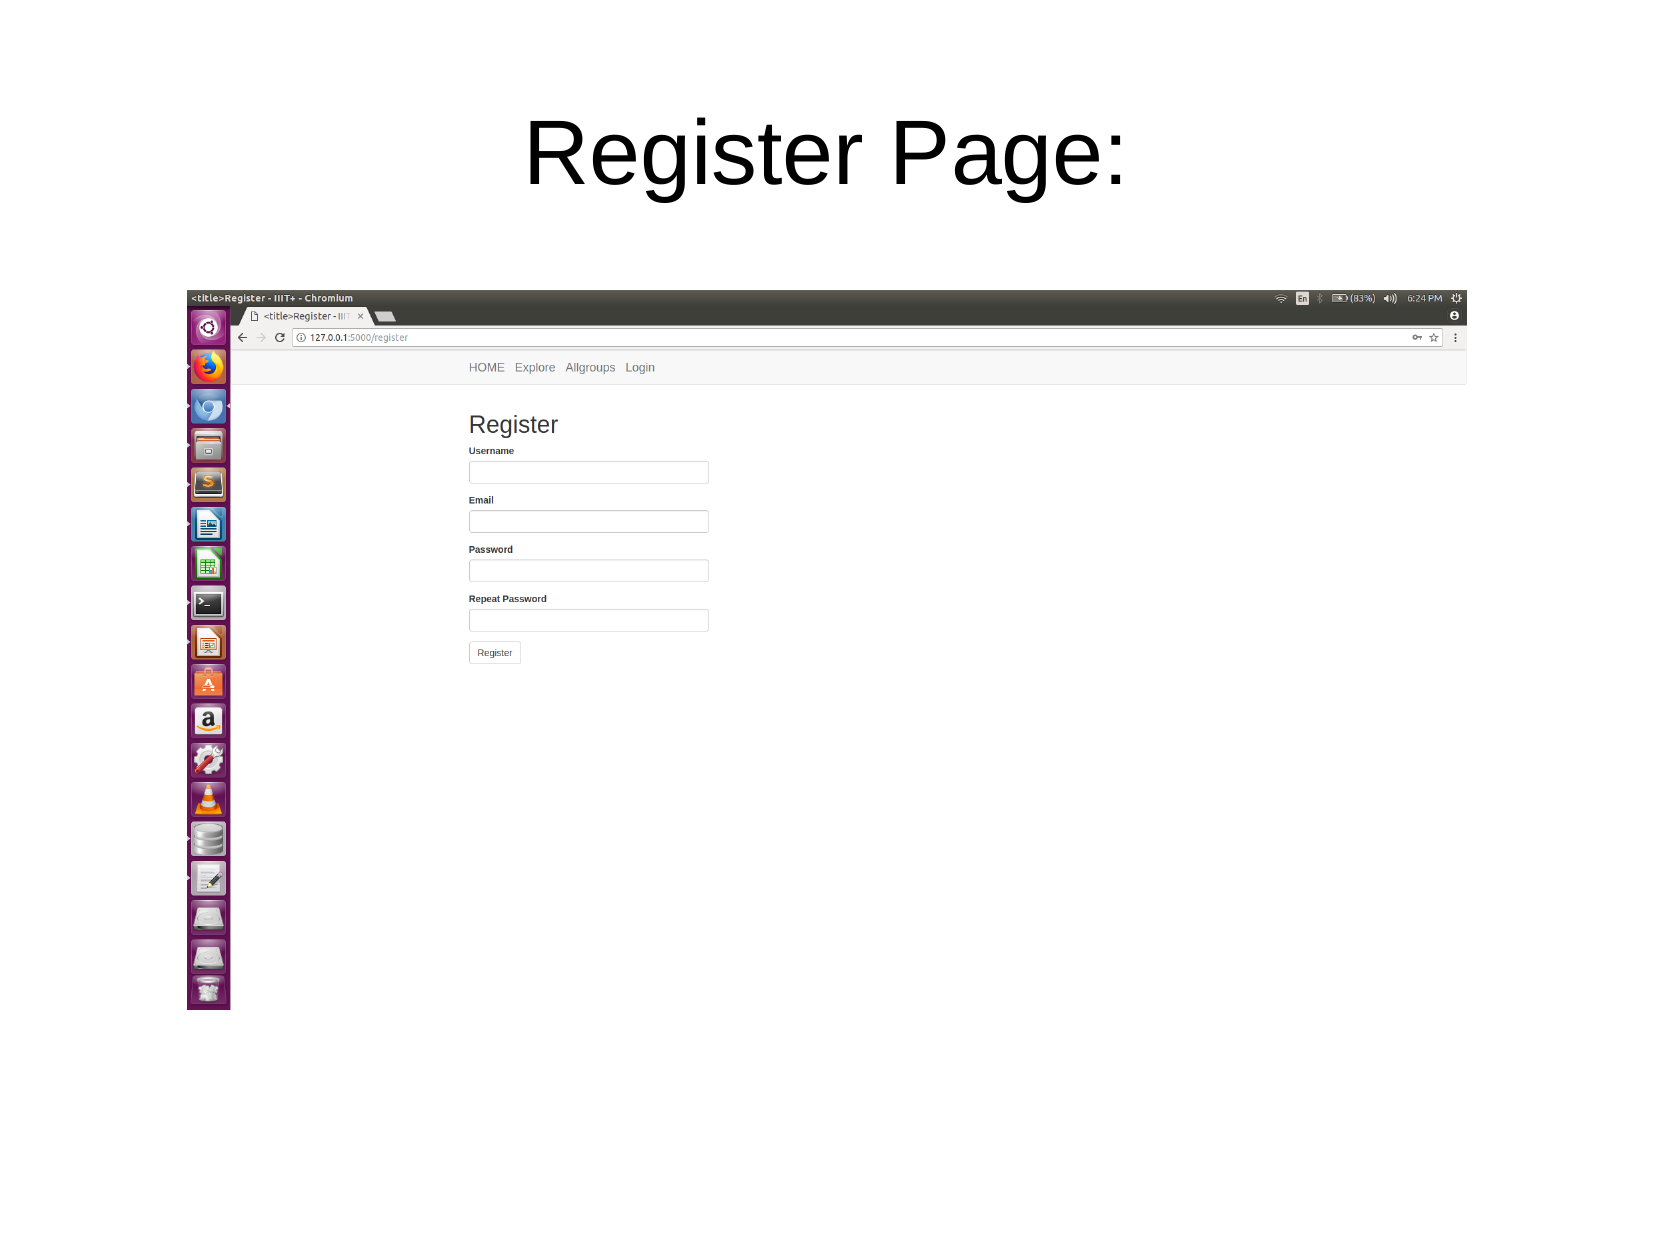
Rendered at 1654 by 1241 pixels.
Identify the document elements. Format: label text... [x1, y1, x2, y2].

picture [187, 290, 1467, 1010]
title Register Page: [82, 49, 1571, 257]
